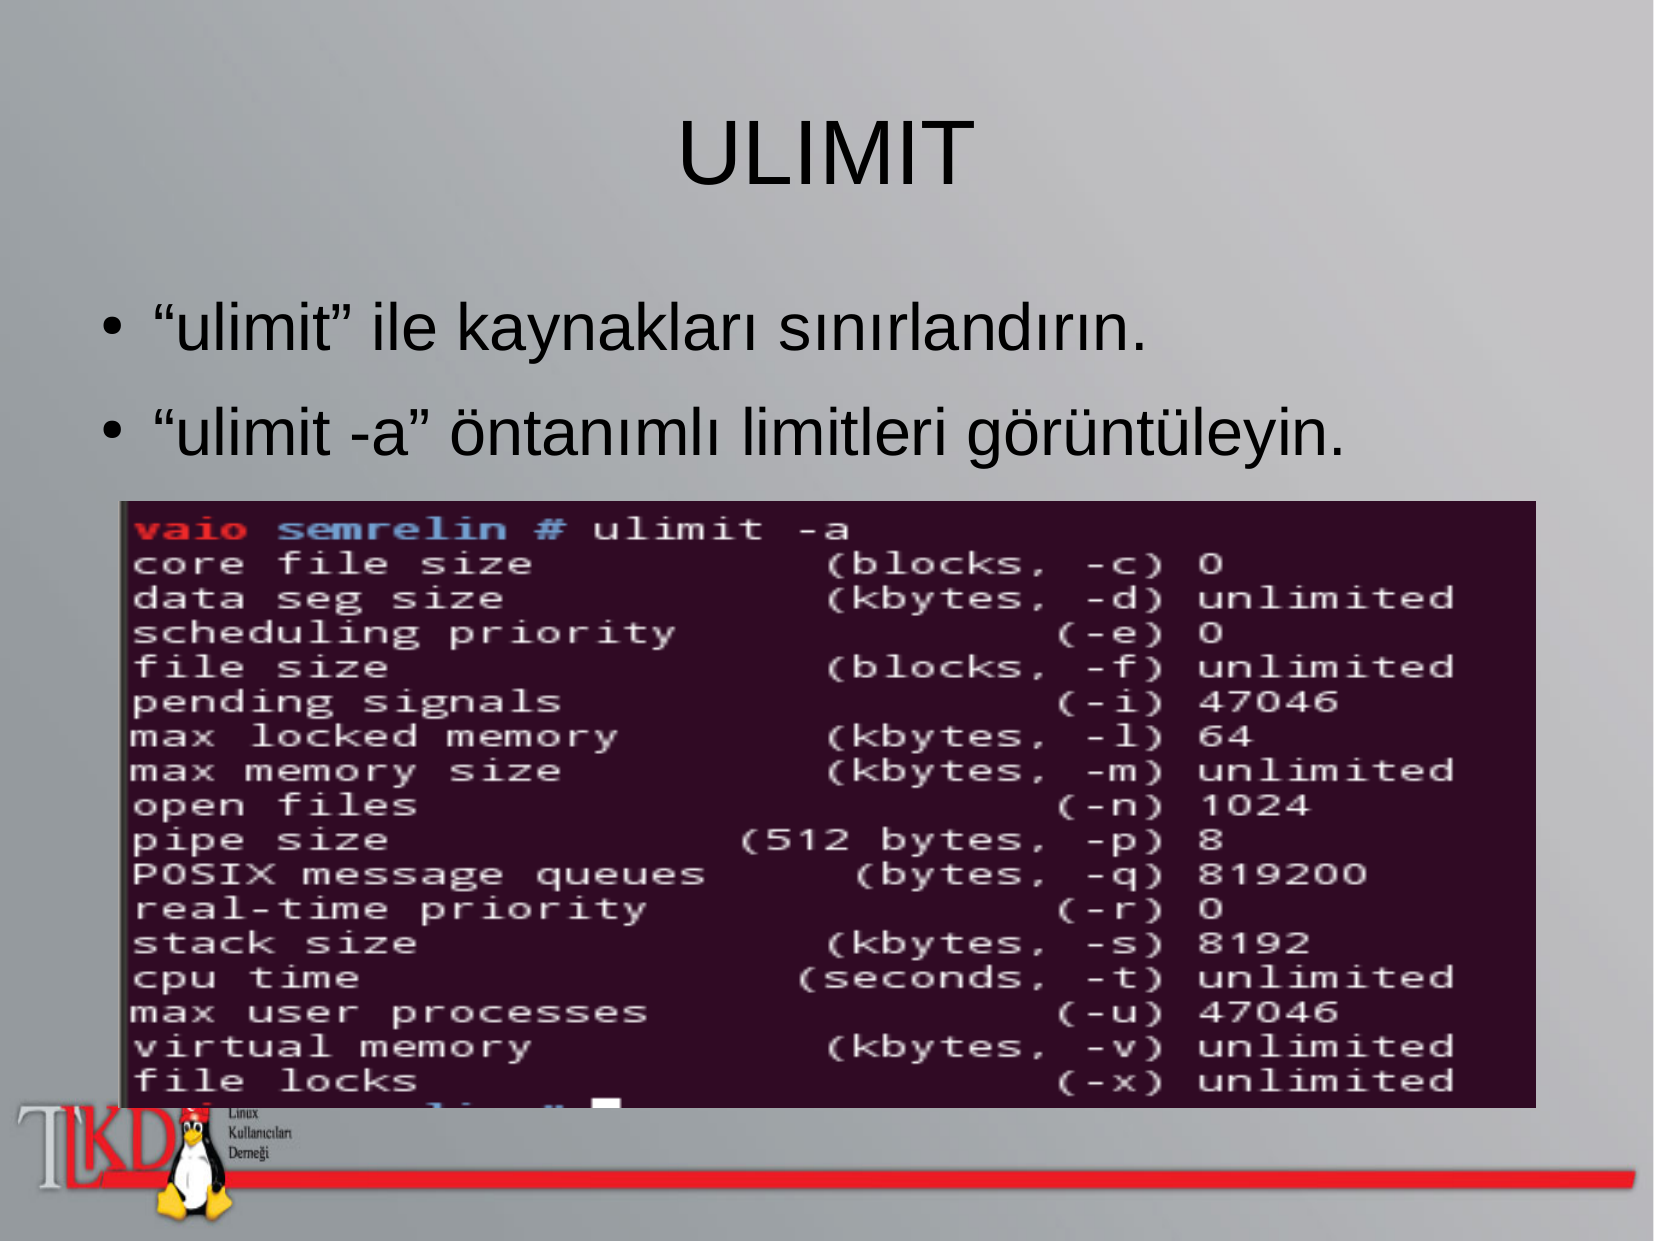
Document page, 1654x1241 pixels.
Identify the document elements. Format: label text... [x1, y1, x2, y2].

list “ulimit” ile kaynakları sınırlandırın. “ulimit -a” öntanımlı limitleri görüntüleyin. [82, 290, 1571, 681]
picture [0, 0, 1654, 1241]
title ULIMIT [82, 49, 1571, 257]
